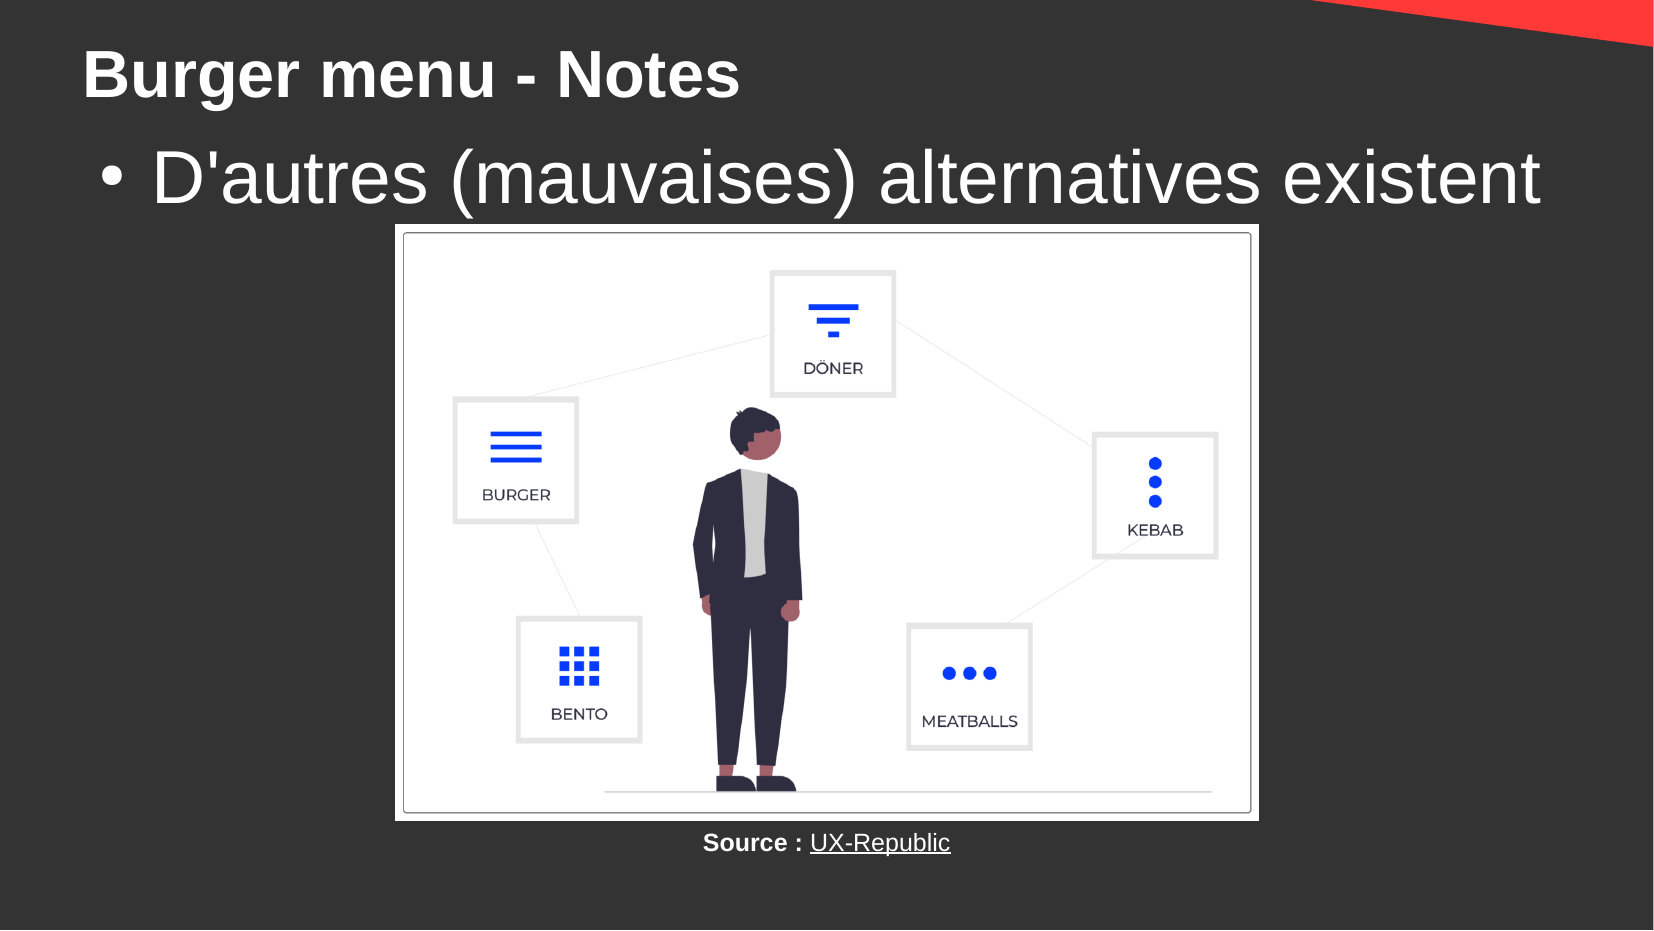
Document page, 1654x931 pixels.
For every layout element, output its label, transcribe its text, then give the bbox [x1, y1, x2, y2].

picture [395, 224, 1259, 820]
text_box [1310, 0, 1654, 47]
text_box Source : UX-Republic [84, 820, 1570, 869]
list D'autres (mauvaises) alternatives existent [80, 135, 1620, 249]
title Burger menu - Notes [82, 37, 1571, 114]
